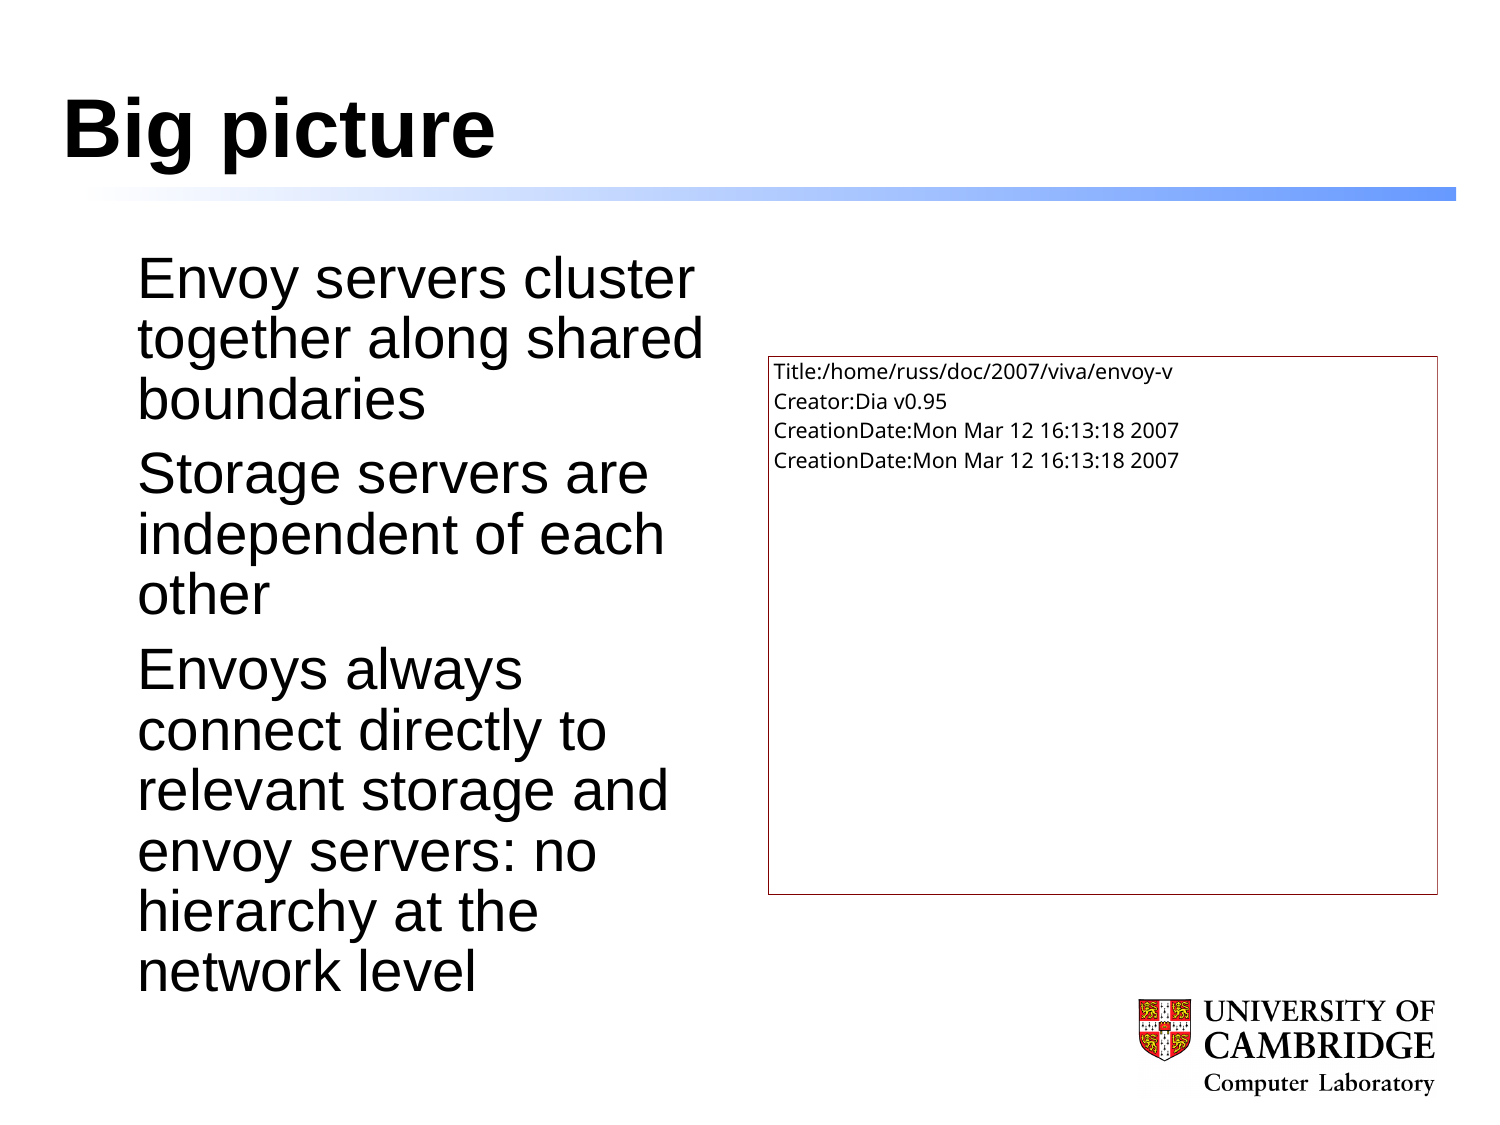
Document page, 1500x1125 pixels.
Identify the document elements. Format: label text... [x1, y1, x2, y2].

title Big picture [62, 37, 1438, 225]
picture [1137, 999, 1437, 1098]
list Envoy servers cluster together along shared boundaries Storage servers are independent of each other Envoys always connect directly to relevant storage and envoy servers: no hierarchy at the network level [62, 249, 734, 1009]
picture [766, 355, 1438, 895]
